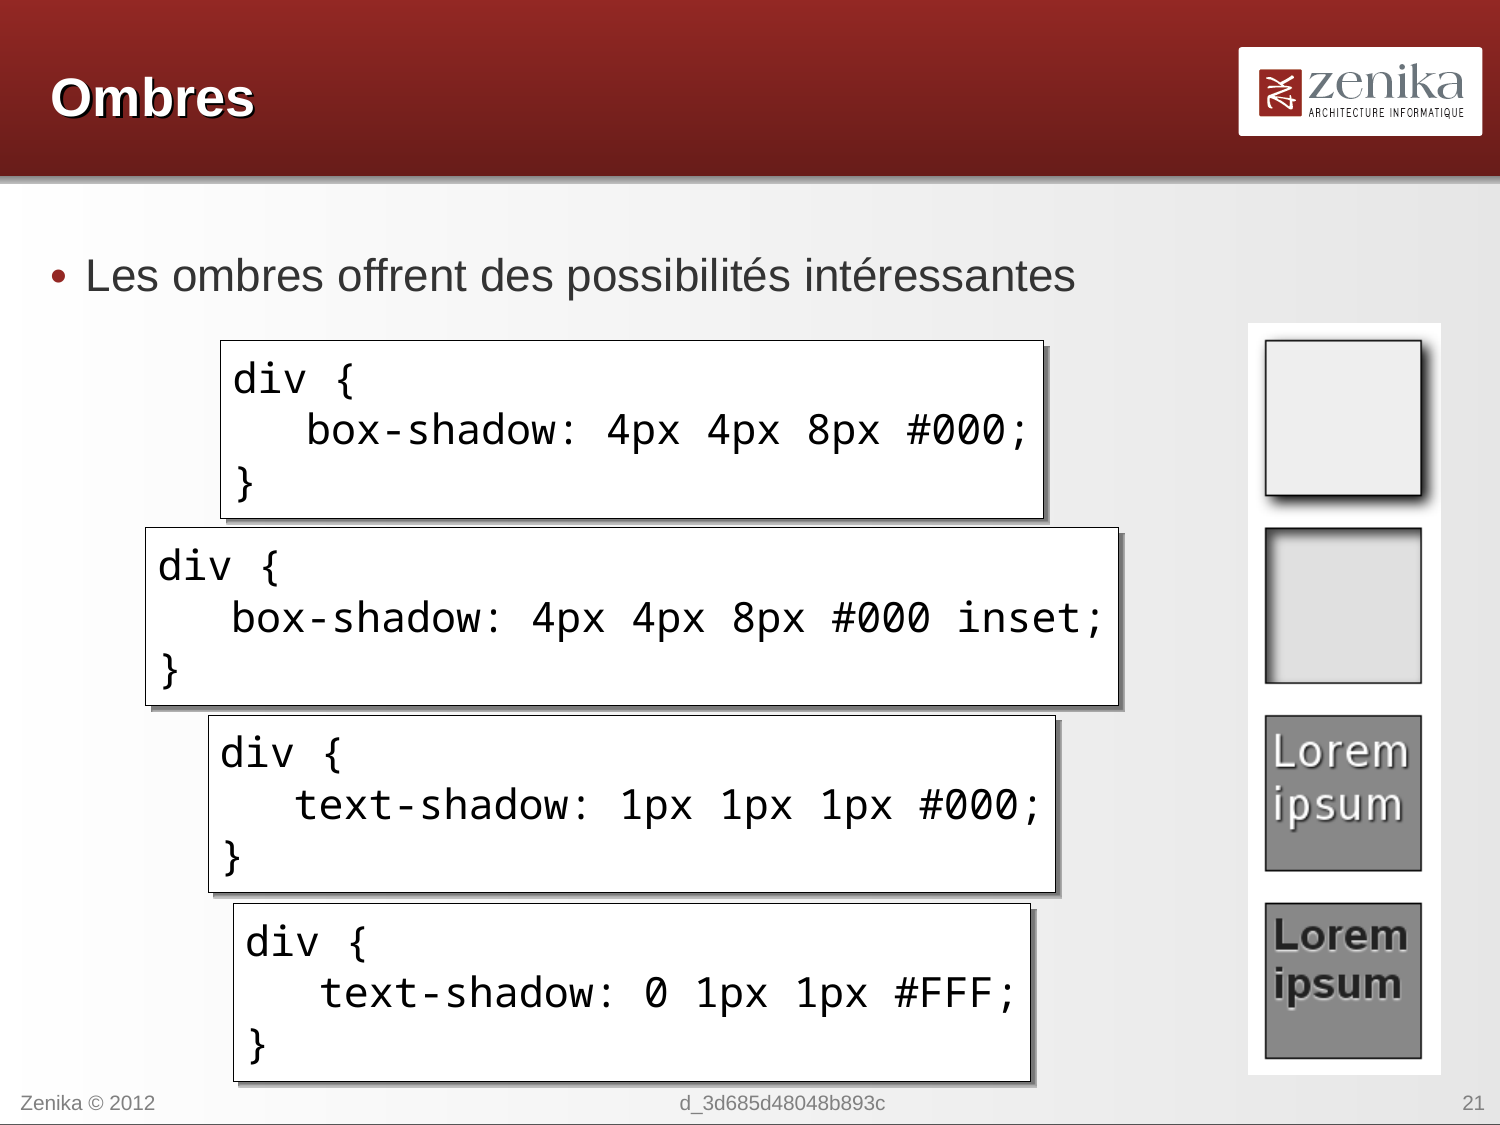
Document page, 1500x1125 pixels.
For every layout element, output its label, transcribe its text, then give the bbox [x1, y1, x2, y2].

text_box div { box-shadow: 4px 4px 8px #000 inset; } [145, 527, 1119, 706]
text_box div { text-shadow: 1px 1px 1px #000; } [208, 715, 1056, 893]
list Les ombres offrent des possibilités intéressantes [50, 249, 1435, 1079]
title Ombres [50, 15, 1206, 180]
picture [1257, 58, 1464, 125]
text_box div { text-shadow: 0 1px 1px #FFF; } [233, 903, 1031, 1082]
text_box div { box-shadow: 4px 4px 8px #000; } [220, 340, 1044, 519]
picture [1435, 323, 1441, 1075]
